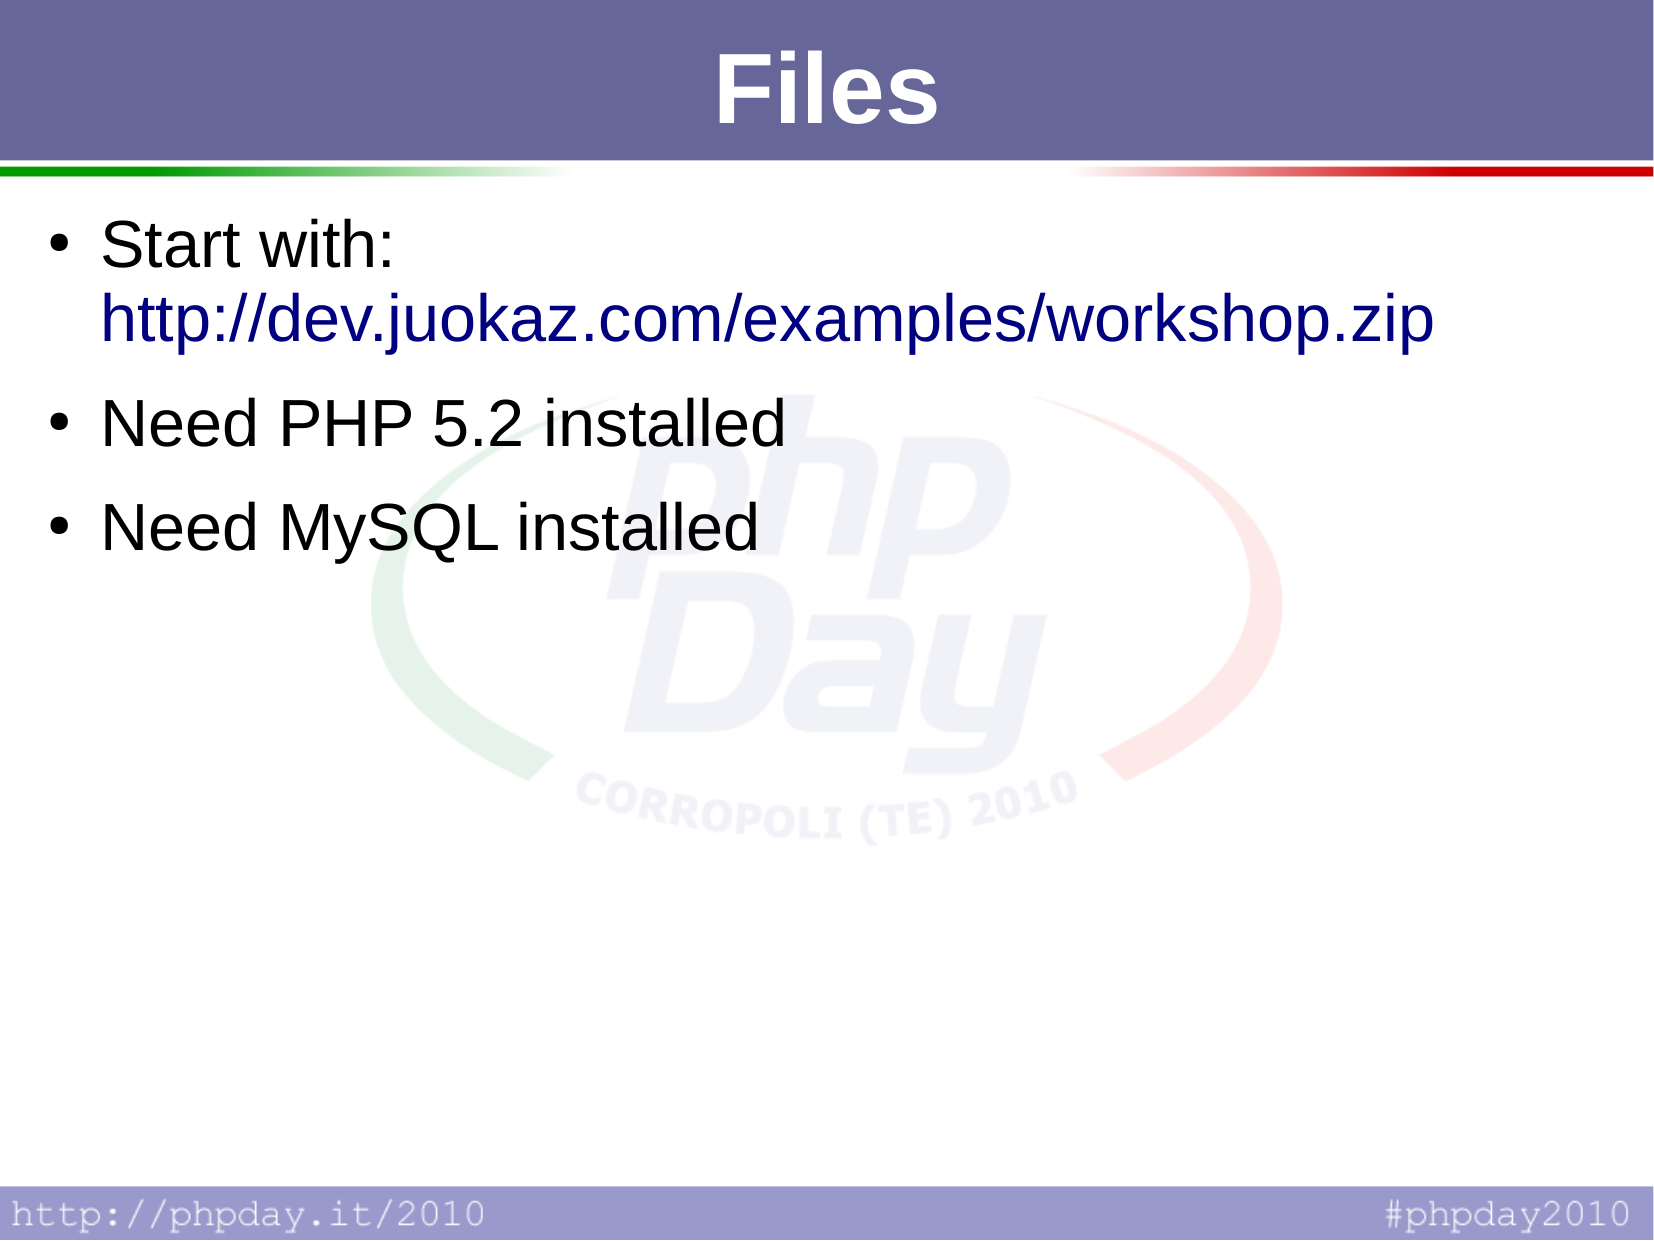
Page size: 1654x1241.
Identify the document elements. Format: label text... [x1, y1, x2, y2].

title Files [29, 0, 1625, 178]
picture [0, 0, 1654, 1240]
list Start with: http://dev.juokaz.com/examples/workshop.zip Need PHP 5.2 installed Need MySQL installed [29, 206, 1625, 1094]
